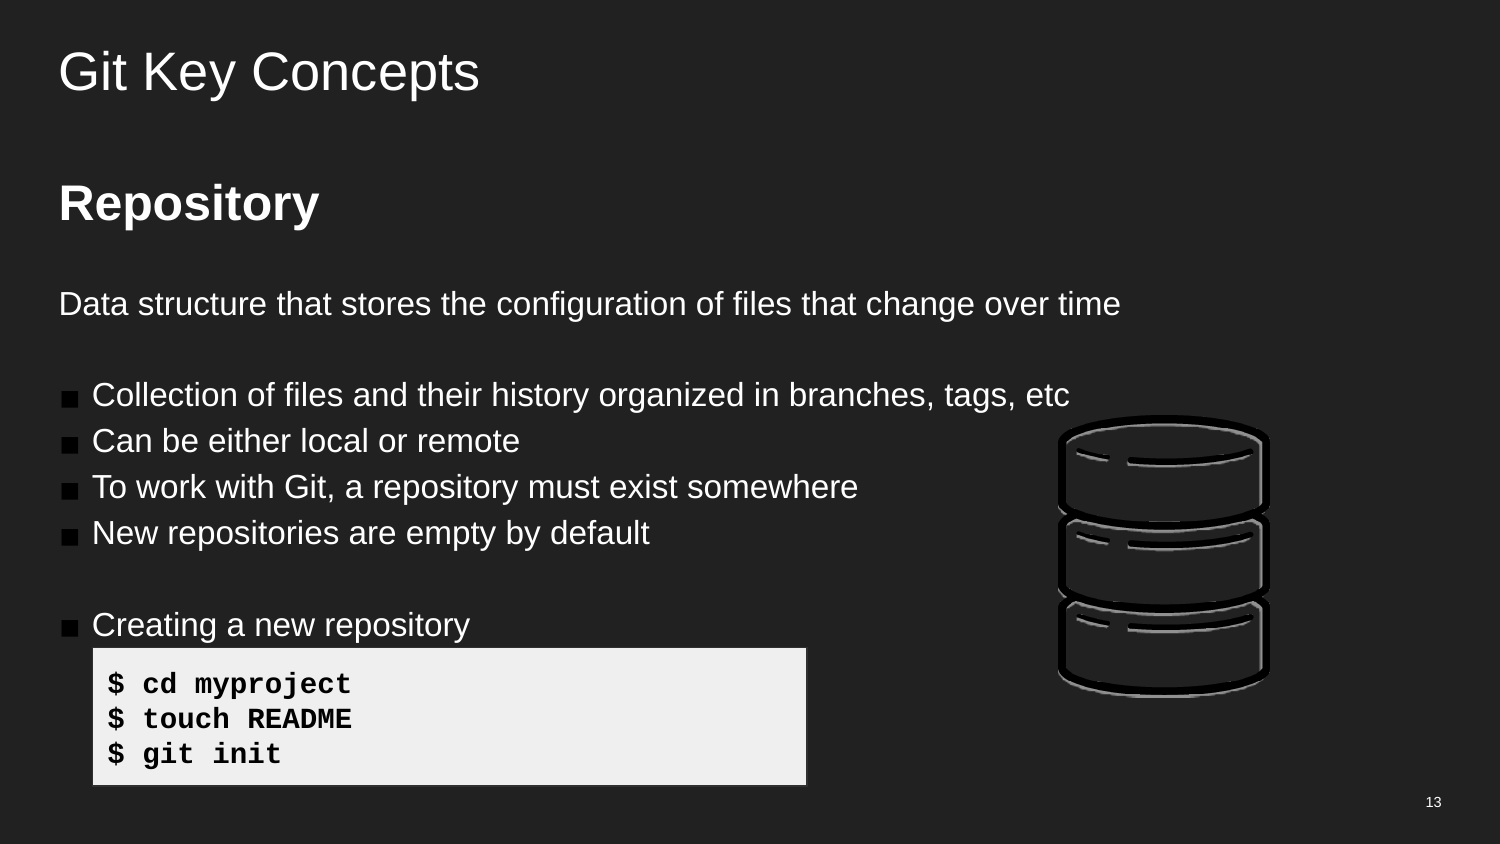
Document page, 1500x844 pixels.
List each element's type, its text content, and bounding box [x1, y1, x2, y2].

picture [1058, 415, 1270, 695]
text_box $ cd myproject $ touch README $ git init [92, 647, 807, 786]
slide_number 1 [1392, 793, 1442, 815]
list Repository Data structure that stores the configuration of files that change over time Collection of files and their history organized in branches, tags, etc Can be either local or remote To work with Git, a repository must exist somewhere New repositories are empty by default Creating a new repository [58, 161, 1442, 754]
title Git Key Concepts [58, 36, 1442, 130]
